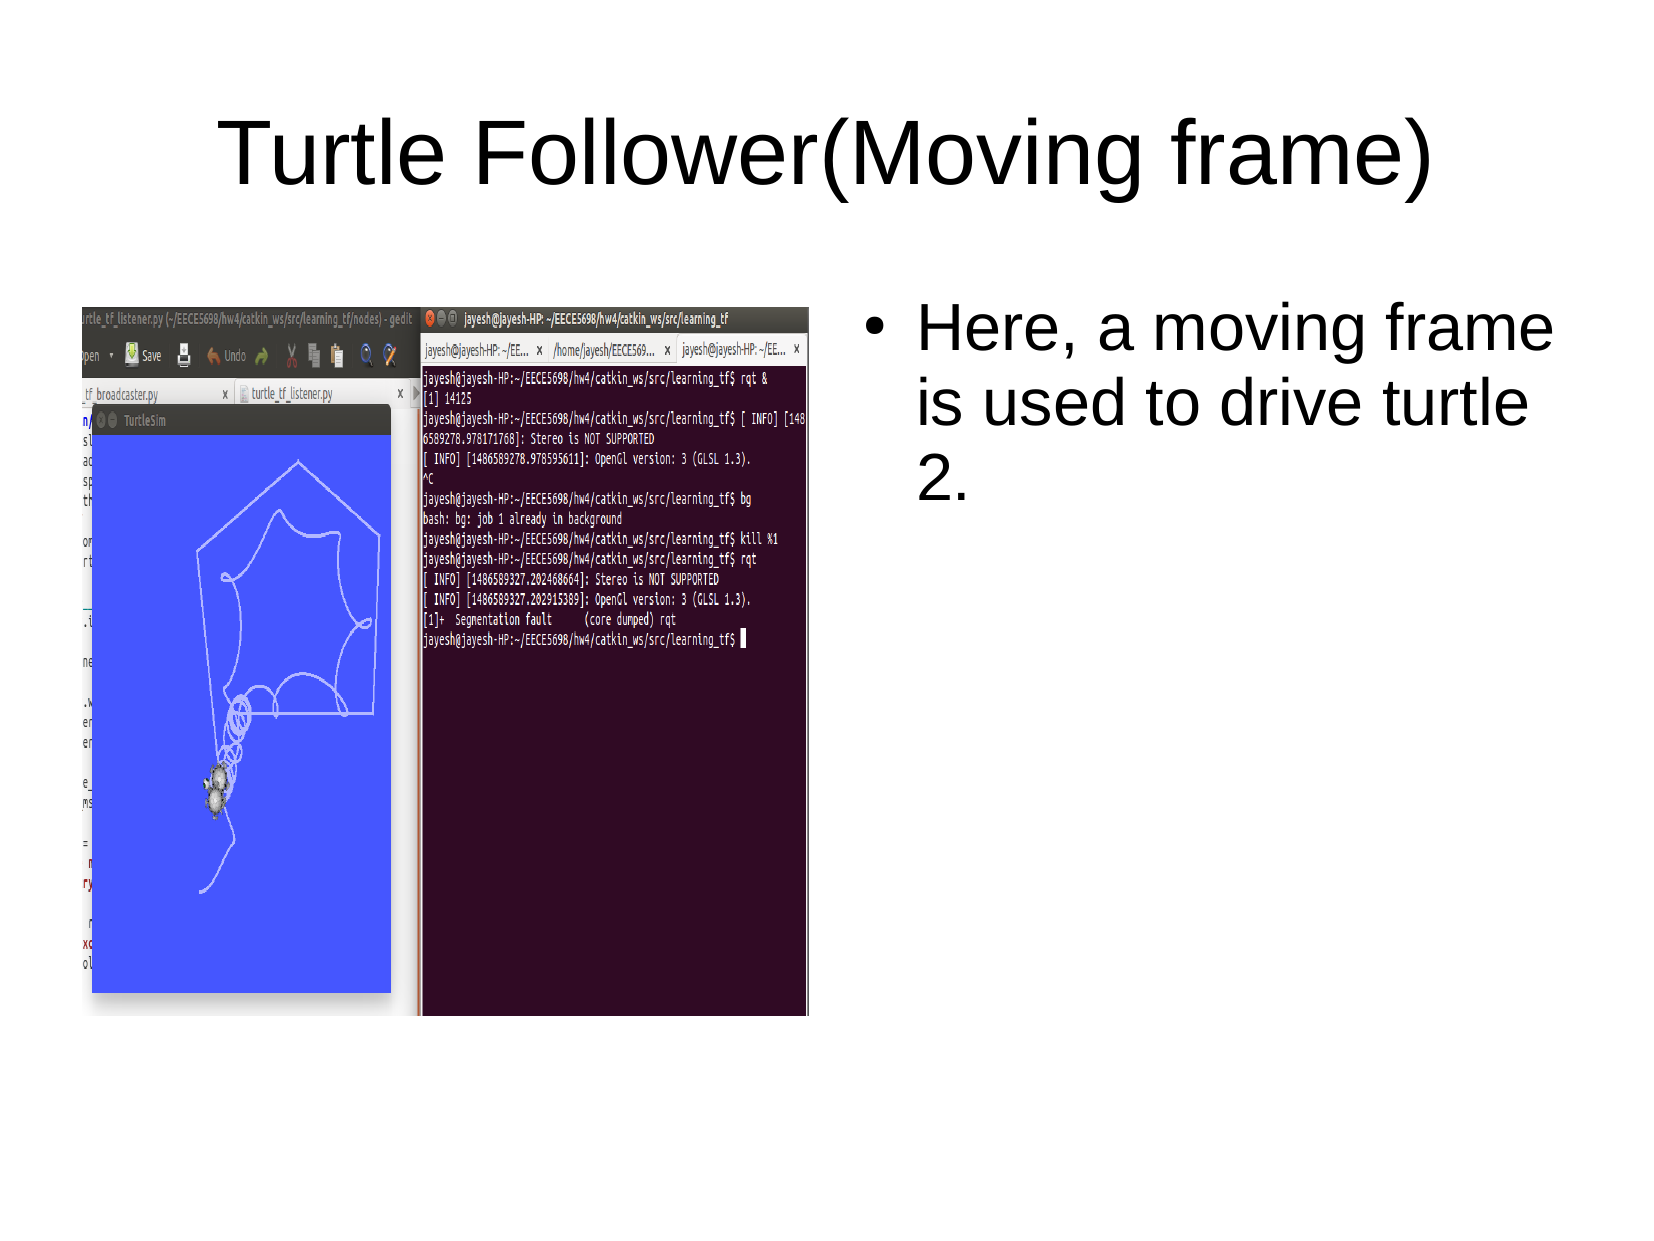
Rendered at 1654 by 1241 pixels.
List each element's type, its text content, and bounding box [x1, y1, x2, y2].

picture [82, 307, 809, 1016]
title Turtle Follower(Moving frame) [82, 49, 1571, 257]
list Here, a moving frame is used to drive turtle 2. [845, 290, 1572, 1010]
